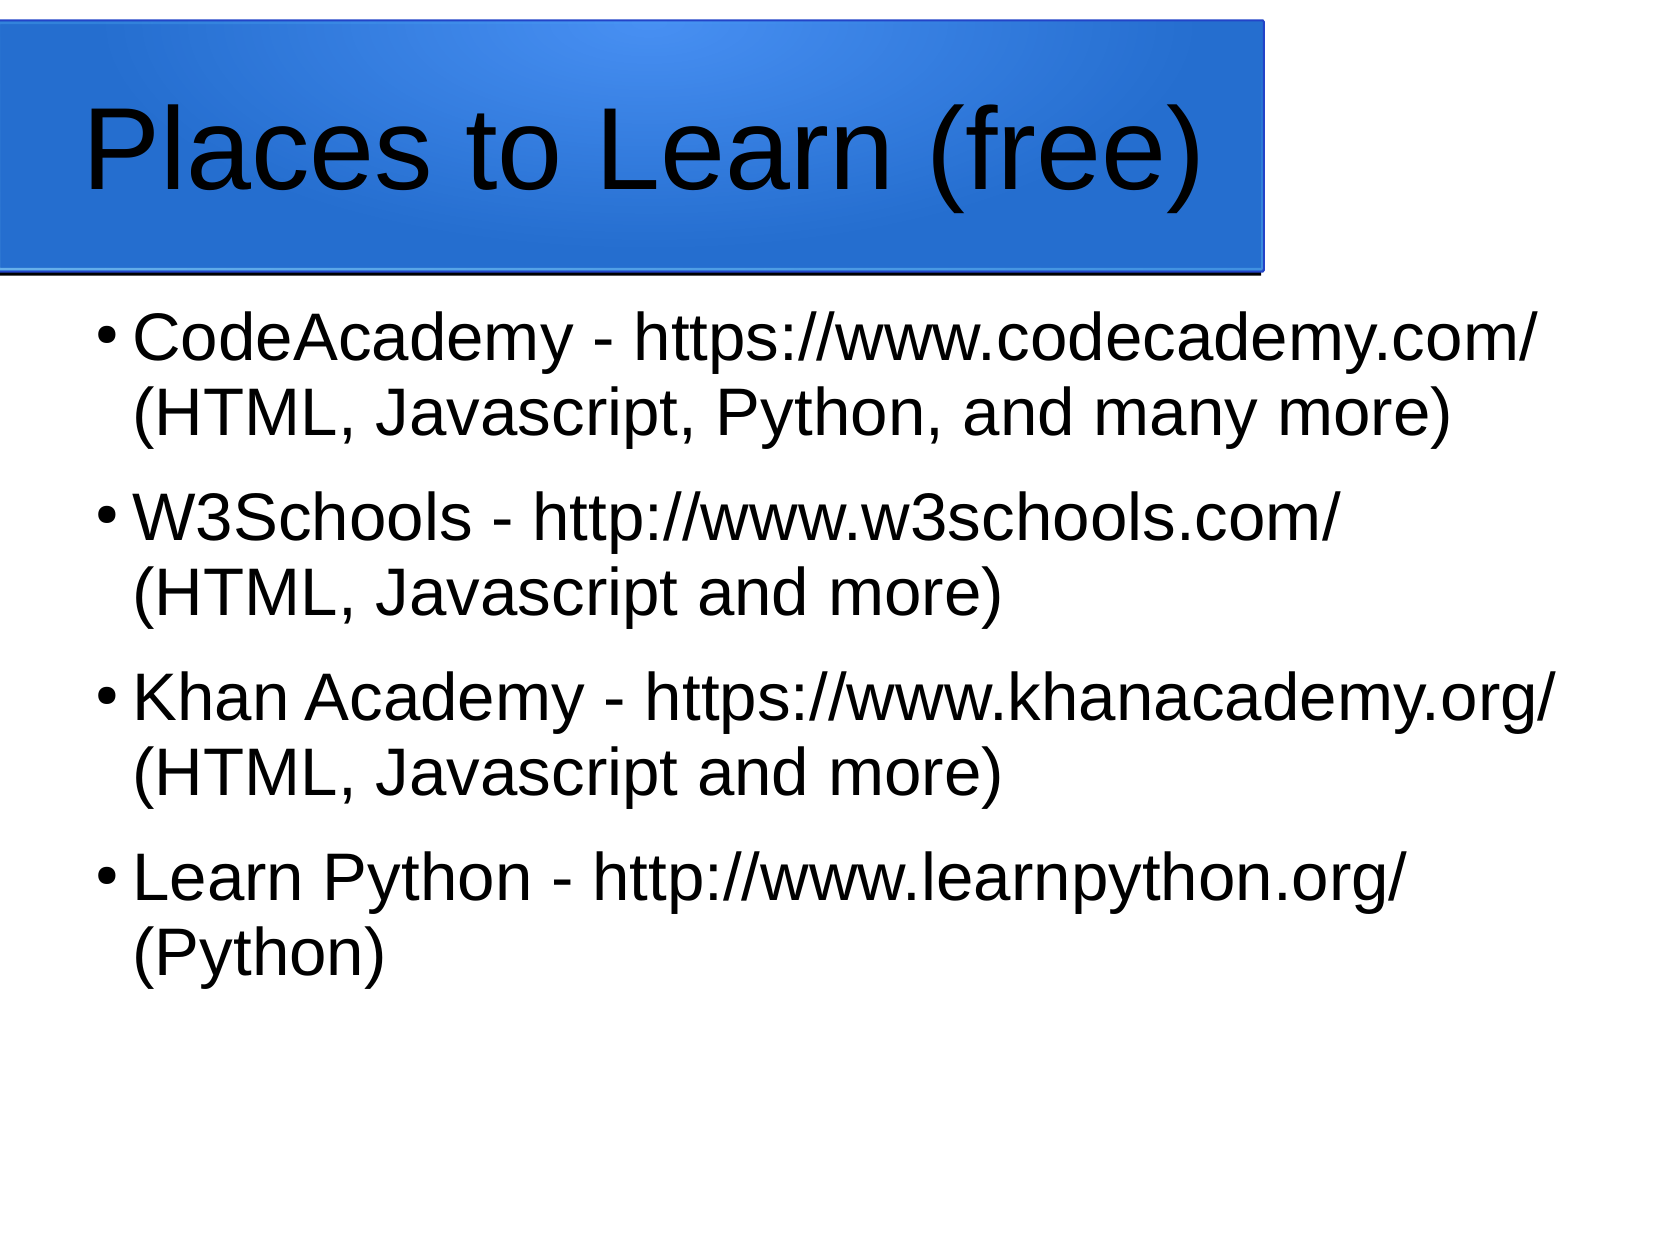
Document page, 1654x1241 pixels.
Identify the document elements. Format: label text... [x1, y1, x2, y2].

list CodeAcademy - https://www.codecademy.com/ (HTML, Javascript, Python, and many more) W3Schools - http://www.w3schools.com/ (HTML, Javascript and more) Khan Academy - https://www.khanacademy.org/ (HTML, Javascript and more) Learn Python - http://www.learnpython.org/ (Python) [82, 299, 1571, 1019]
title Places to Learn (free) [82, 47, 1235, 252]
